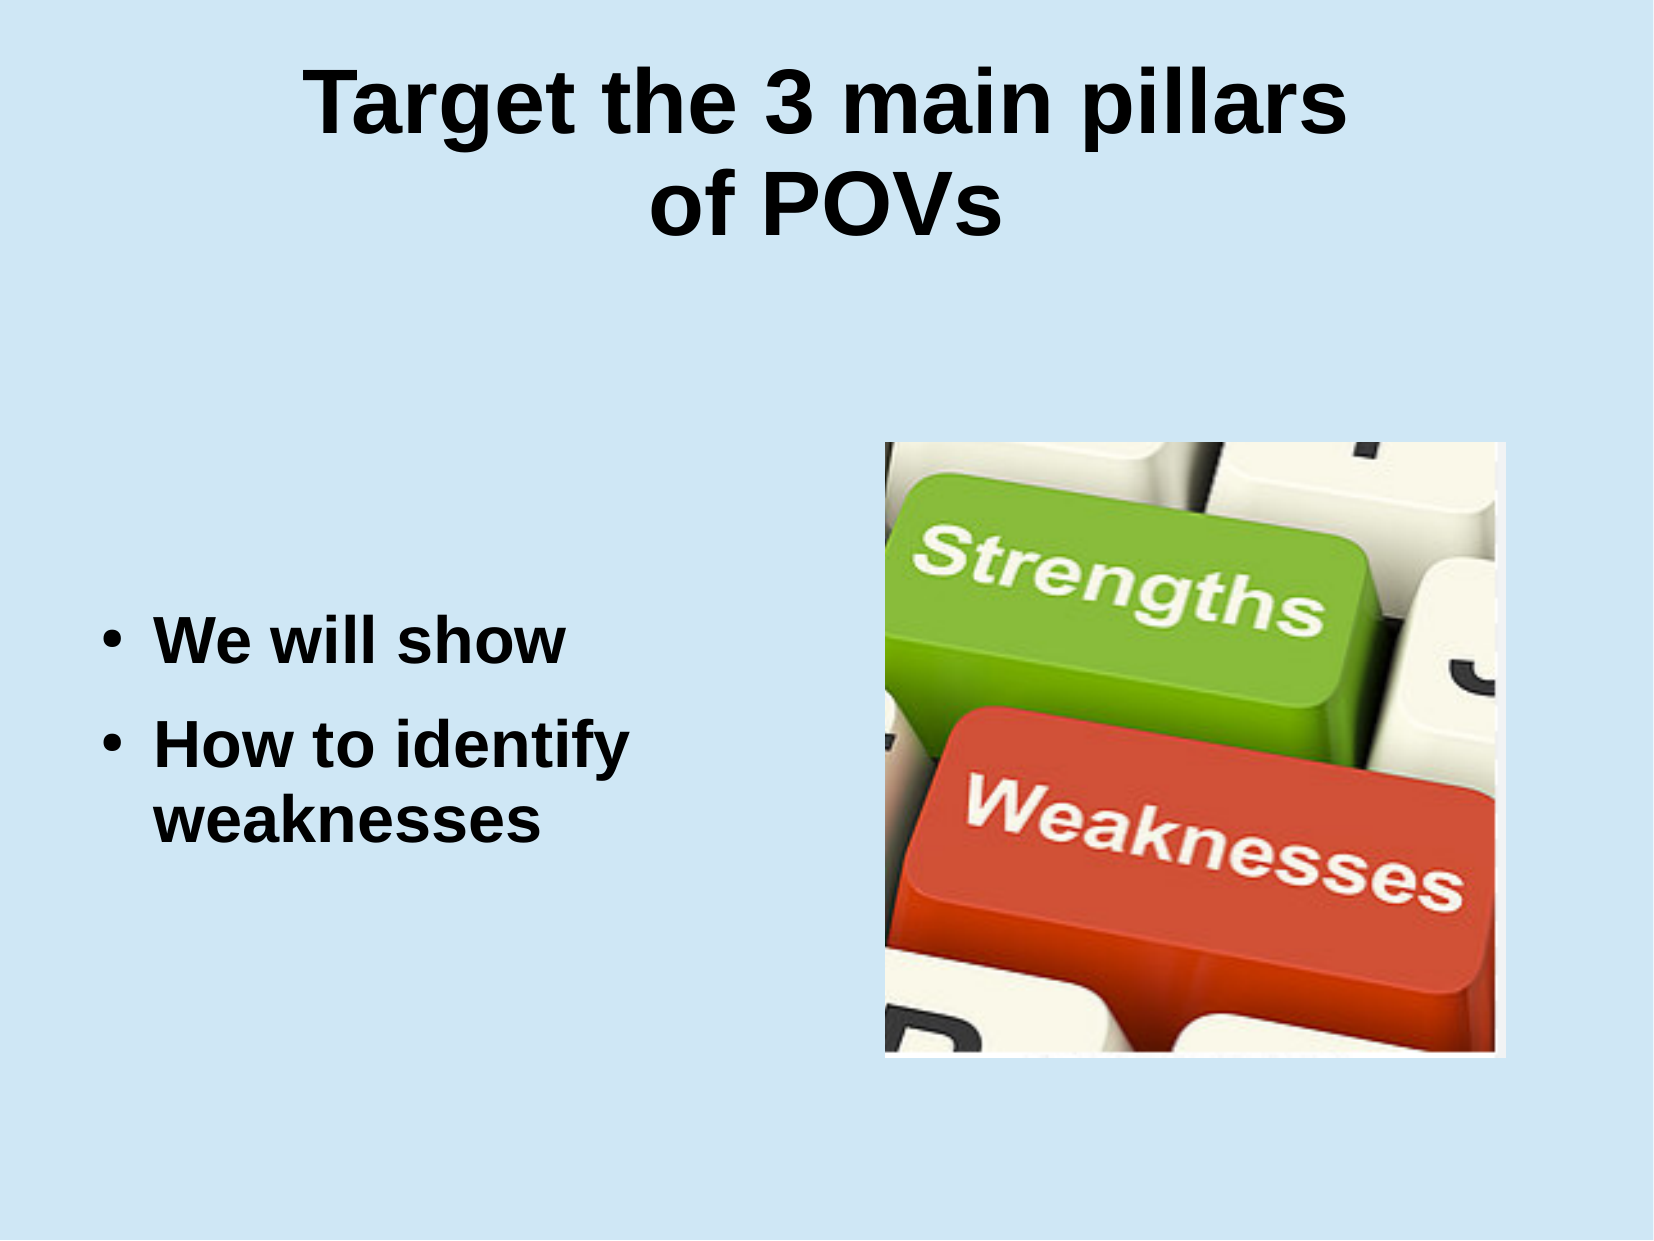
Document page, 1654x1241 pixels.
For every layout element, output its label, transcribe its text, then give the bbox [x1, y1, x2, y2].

title Target the 3 main pillars of POVs [82, 49, 1571, 257]
picture [885, 442, 1506, 1058]
list We will show How to identify weaknesses [82, 290, 1571, 1109]
